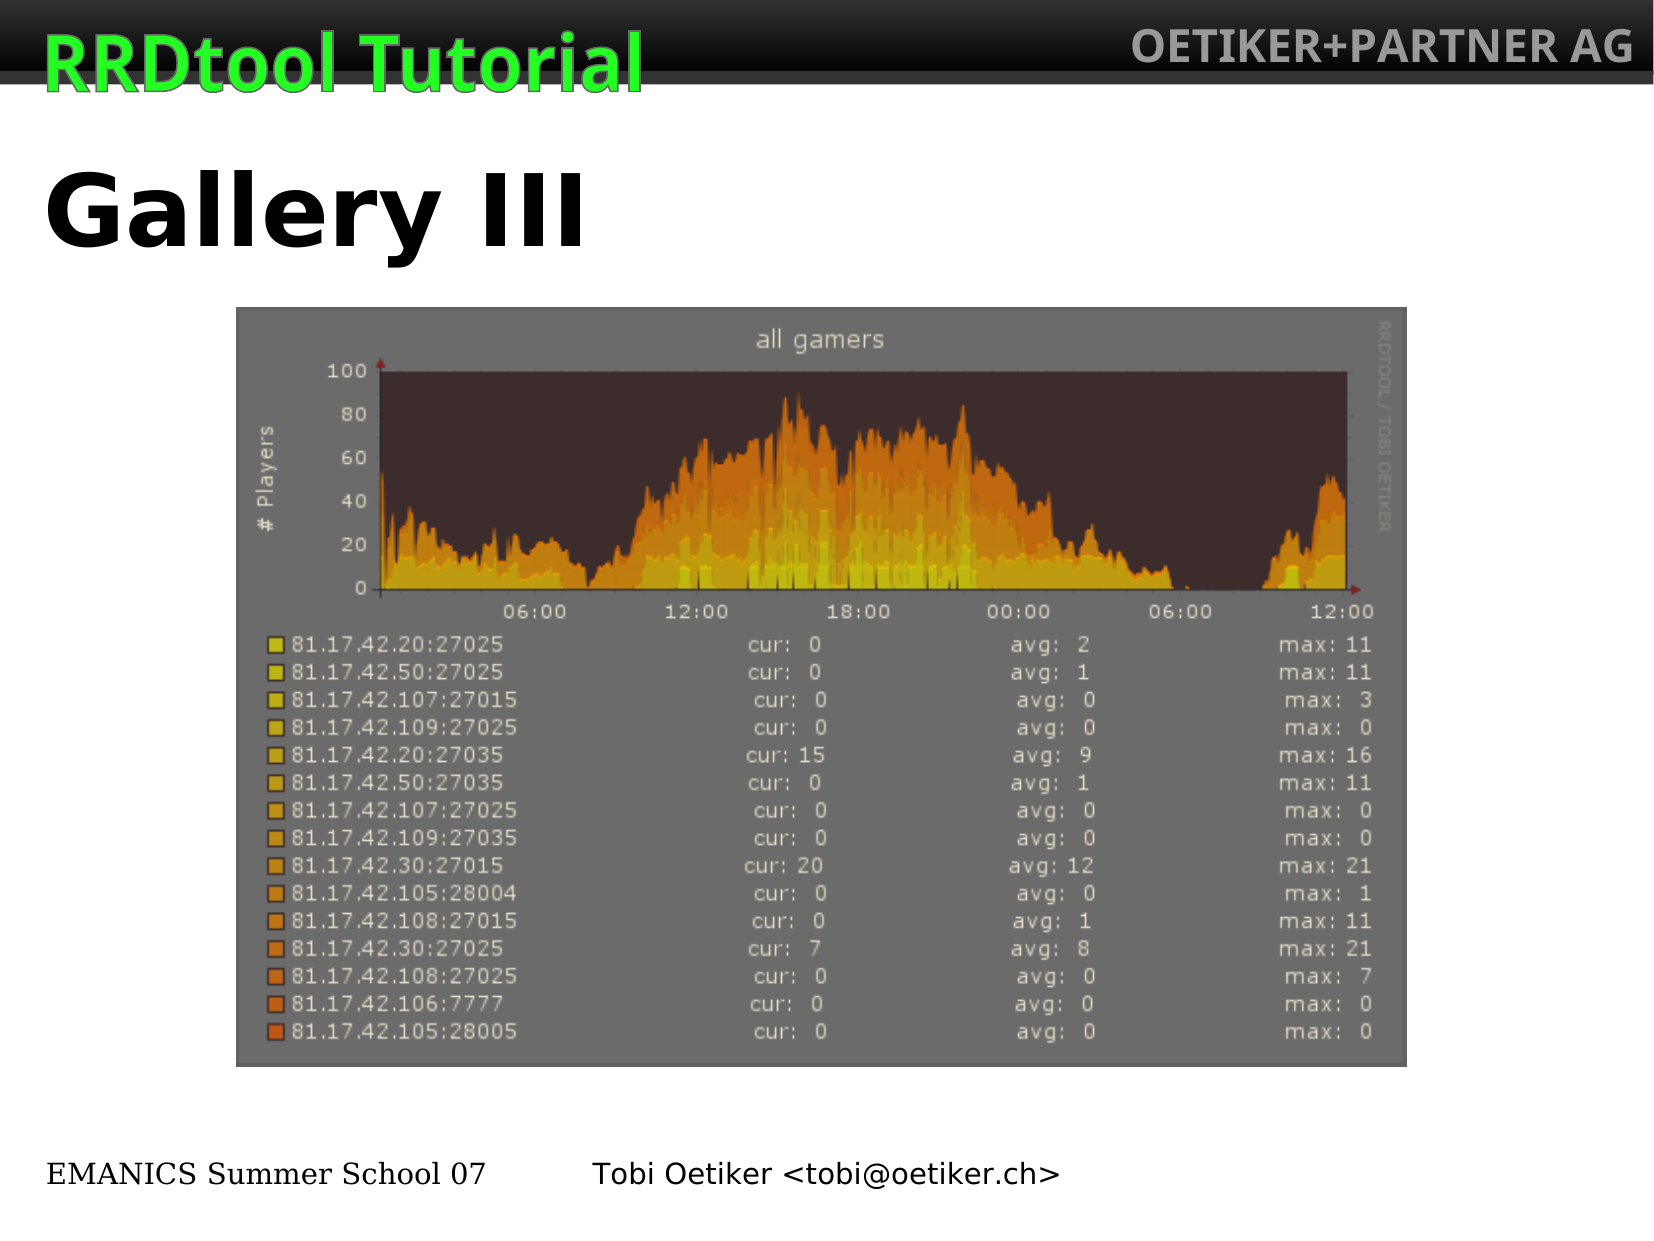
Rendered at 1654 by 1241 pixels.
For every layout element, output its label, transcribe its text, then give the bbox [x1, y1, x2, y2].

picture [236, 307, 1407, 1067]
title Gallery III [43, 137, 1582, 287]
